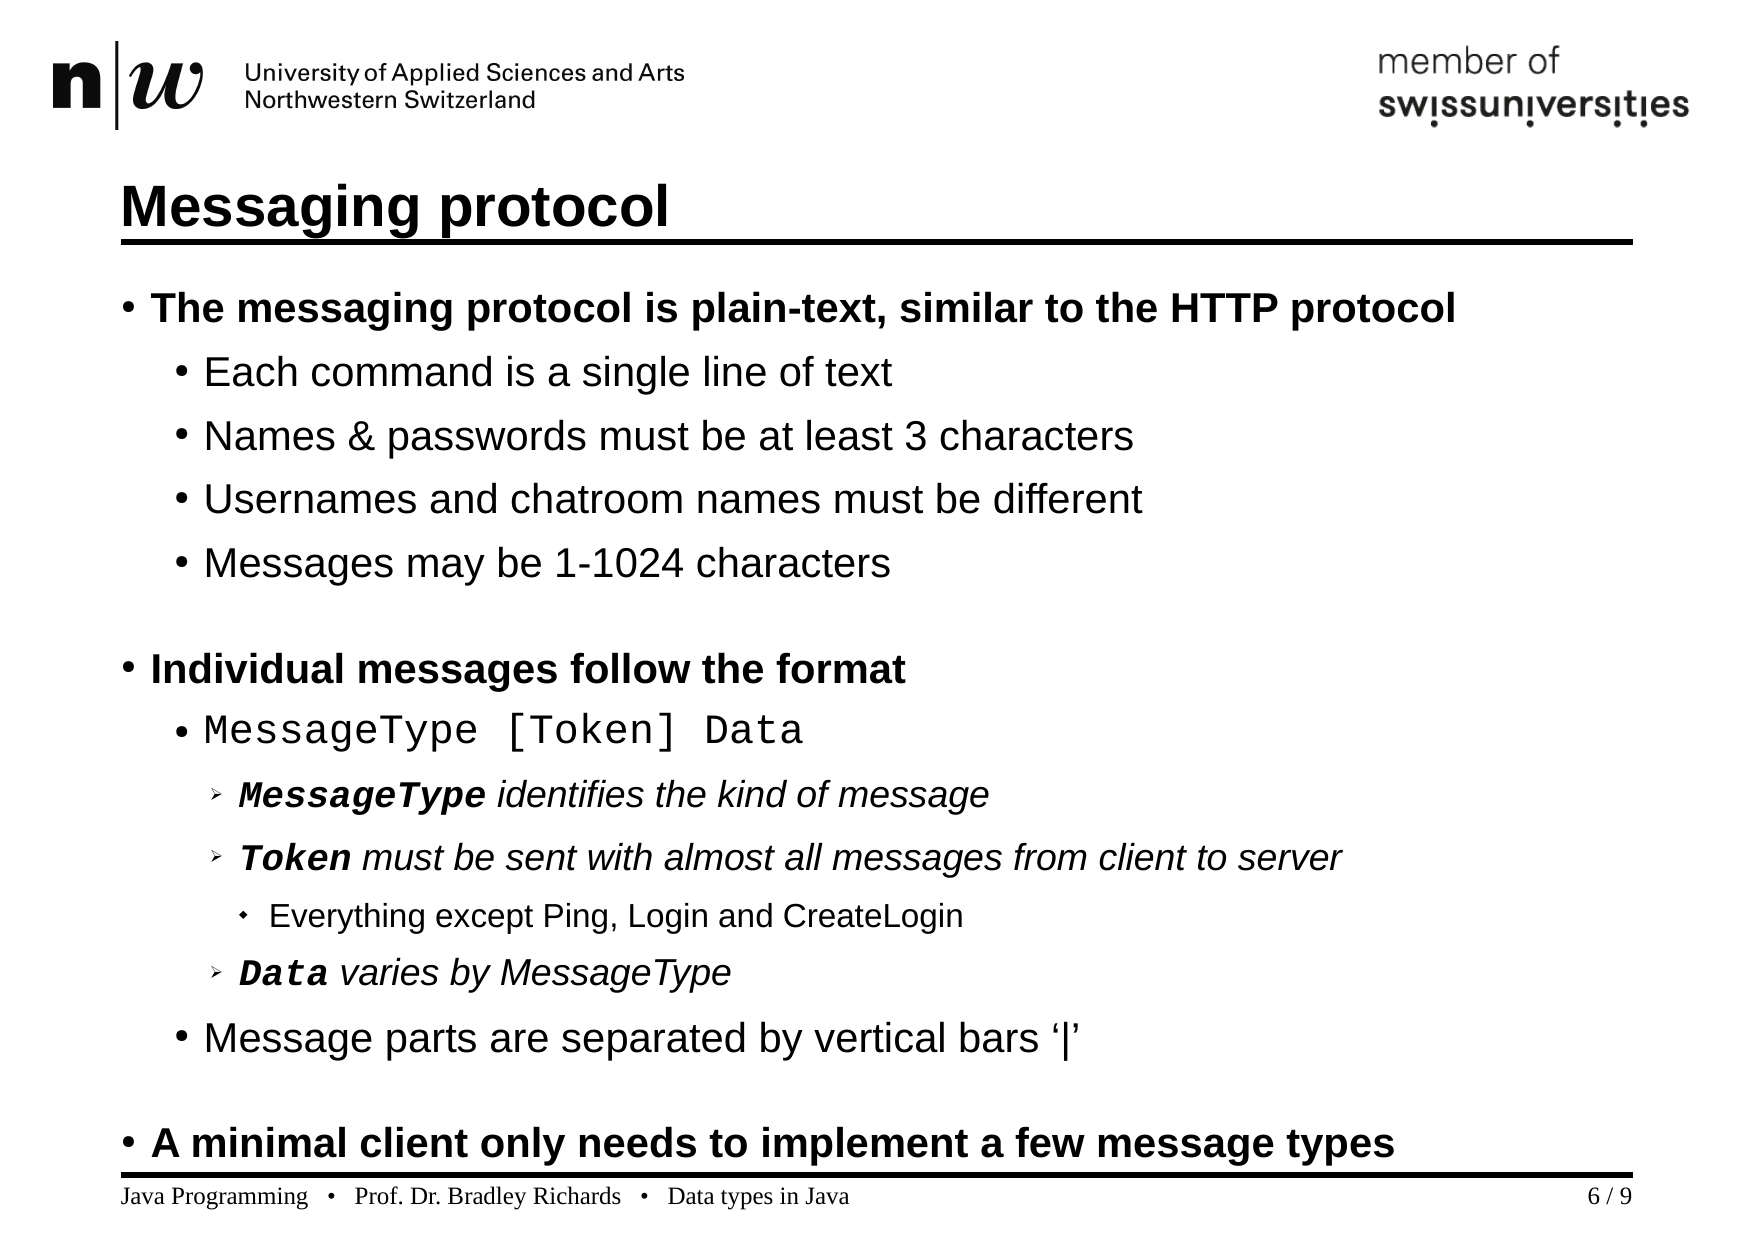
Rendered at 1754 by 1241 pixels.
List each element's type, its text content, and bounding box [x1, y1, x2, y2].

picture [53, 41, 684, 130]
title Messaging protocol [120, 173, 1633, 239]
list The messaging protocol is plain-text, similar to the HTTP protocol Each command is a single line of text Names & passwords must be at least 3 characters Usernames and chatroom names must be different Messages may be 1-1024 characters Individual messages follow the format MessageType [Token] Data MessageType identifies the kind of message Token must be sent with almost all messages from client to server Everything except Ping, Login and CreateLogin Data varies by MessageType Message parts are separated by vertical bars ‘|’ A minimal client only needs to implement a few message types [121, 277, 1633, 1167]
picture [1376, 41, 1692, 130]
